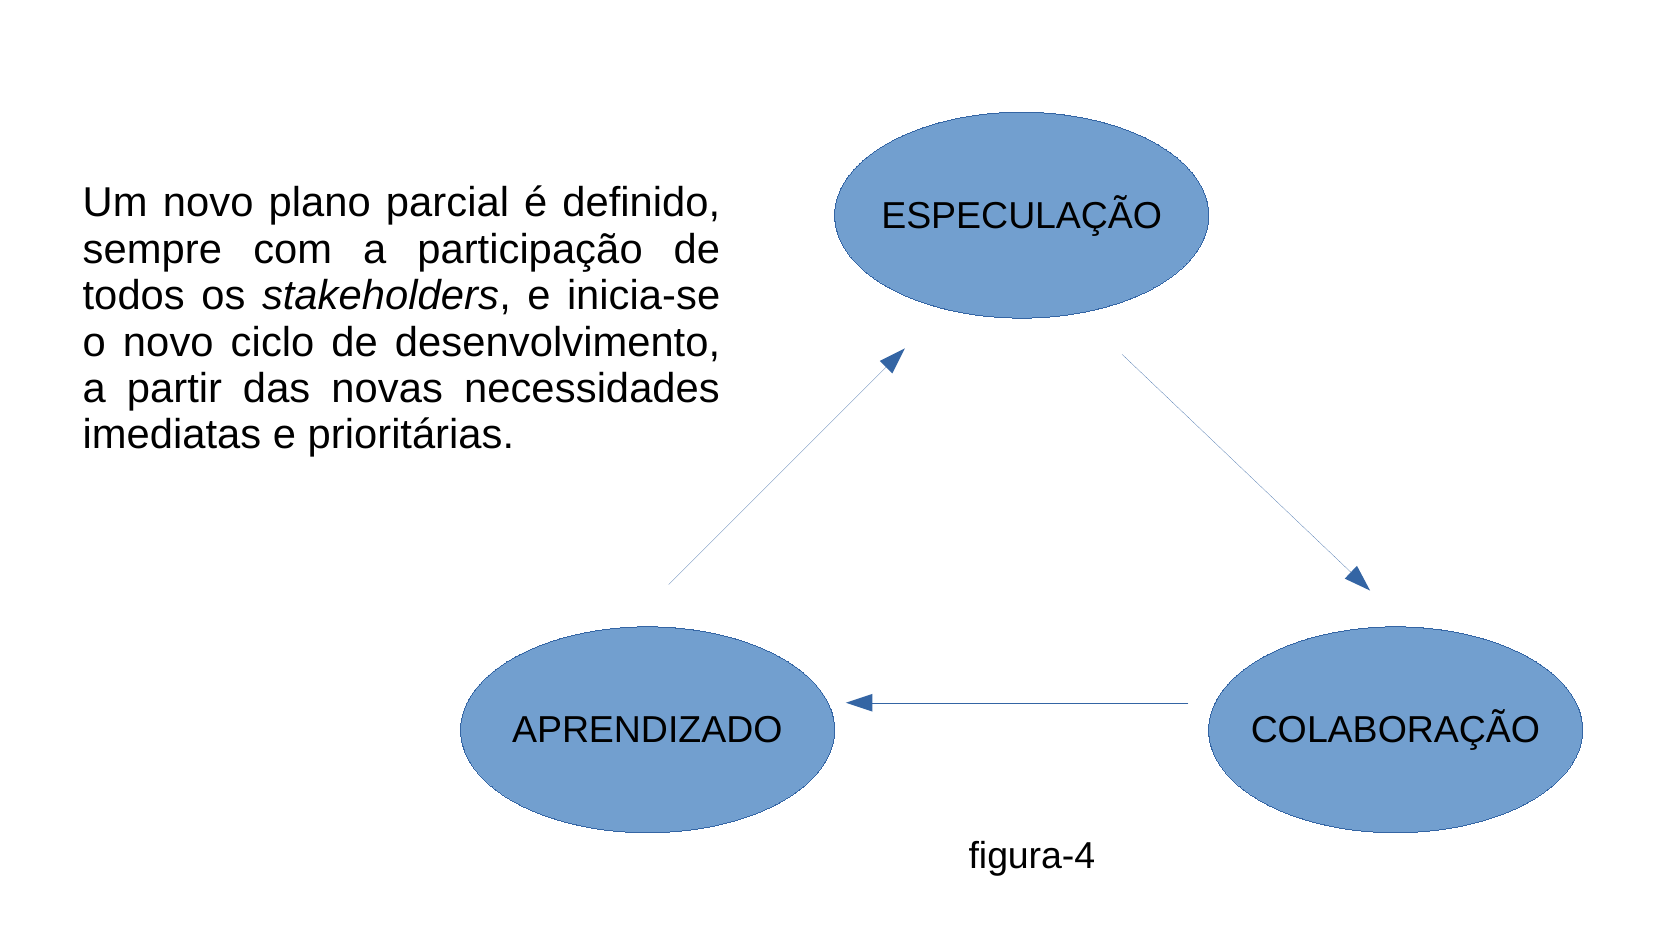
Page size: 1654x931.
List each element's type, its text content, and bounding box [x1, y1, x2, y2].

text_box figura-4 [953, 826, 1111, 884]
text_box APRENDIZADO [460, 626, 835, 833]
text_box COLABORAÇÃO [1208, 626, 1583, 833]
text_box Um novo plano parcial é definido, sempre com a participação de todos os stakeholders, e inicia-se o novo ciclo de desenvolvimento, a partir das novas necessidades imediatas e prioritárias. [82, 81, 721, 556]
text_box ESPECULAÇÃO [834, 112, 1209, 319]
